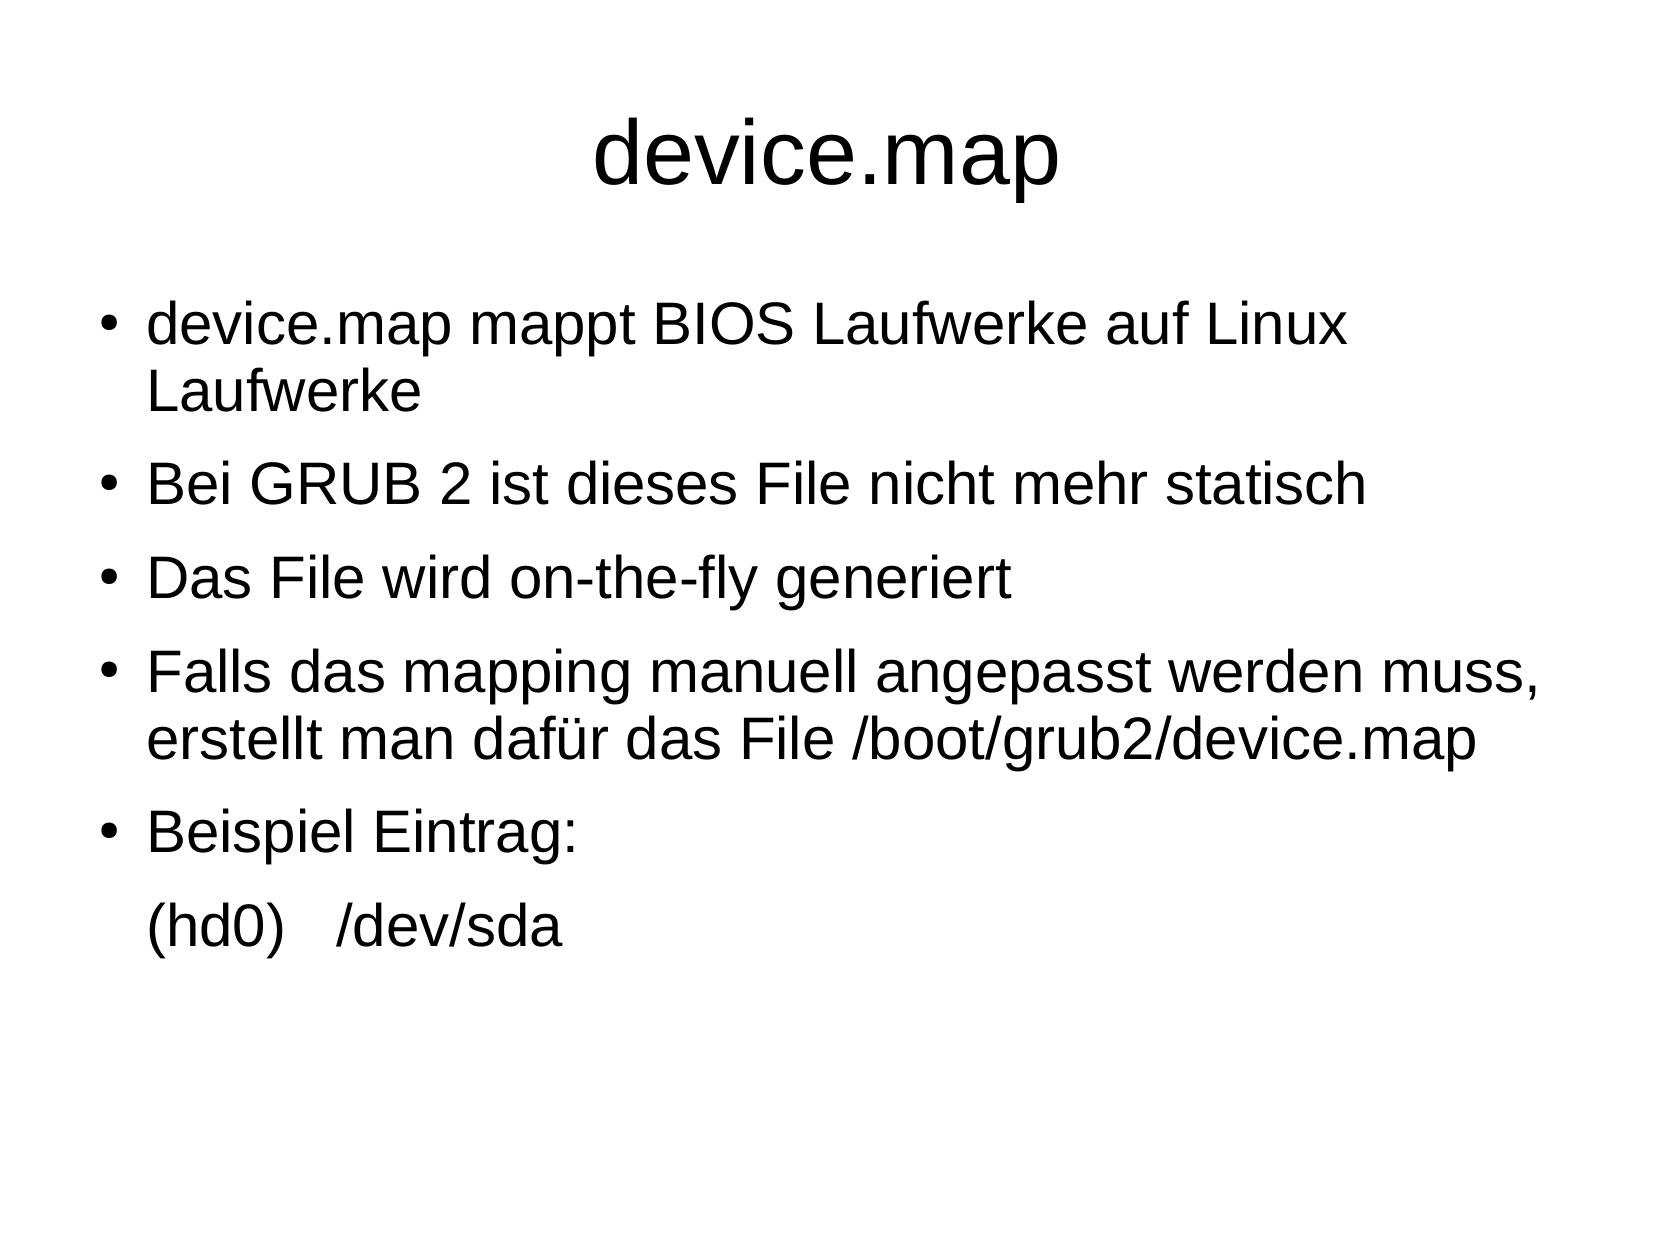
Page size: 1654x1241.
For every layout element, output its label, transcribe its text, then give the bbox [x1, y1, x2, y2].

list device.map mappt BIOS Laufwerke auf Linux Laufwerke Bei GRUB 2 ist dieses File nicht mehr statisch Das File wird on-the-fly generiert Falls das mapping manuell angepasst werden muss, erstellt man dafür das File /boot/grub2/device.map Beispiel Eintrag: (hd0) /dev/sda [82, 290, 1571, 1010]
title device.map [82, 49, 1571, 257]
